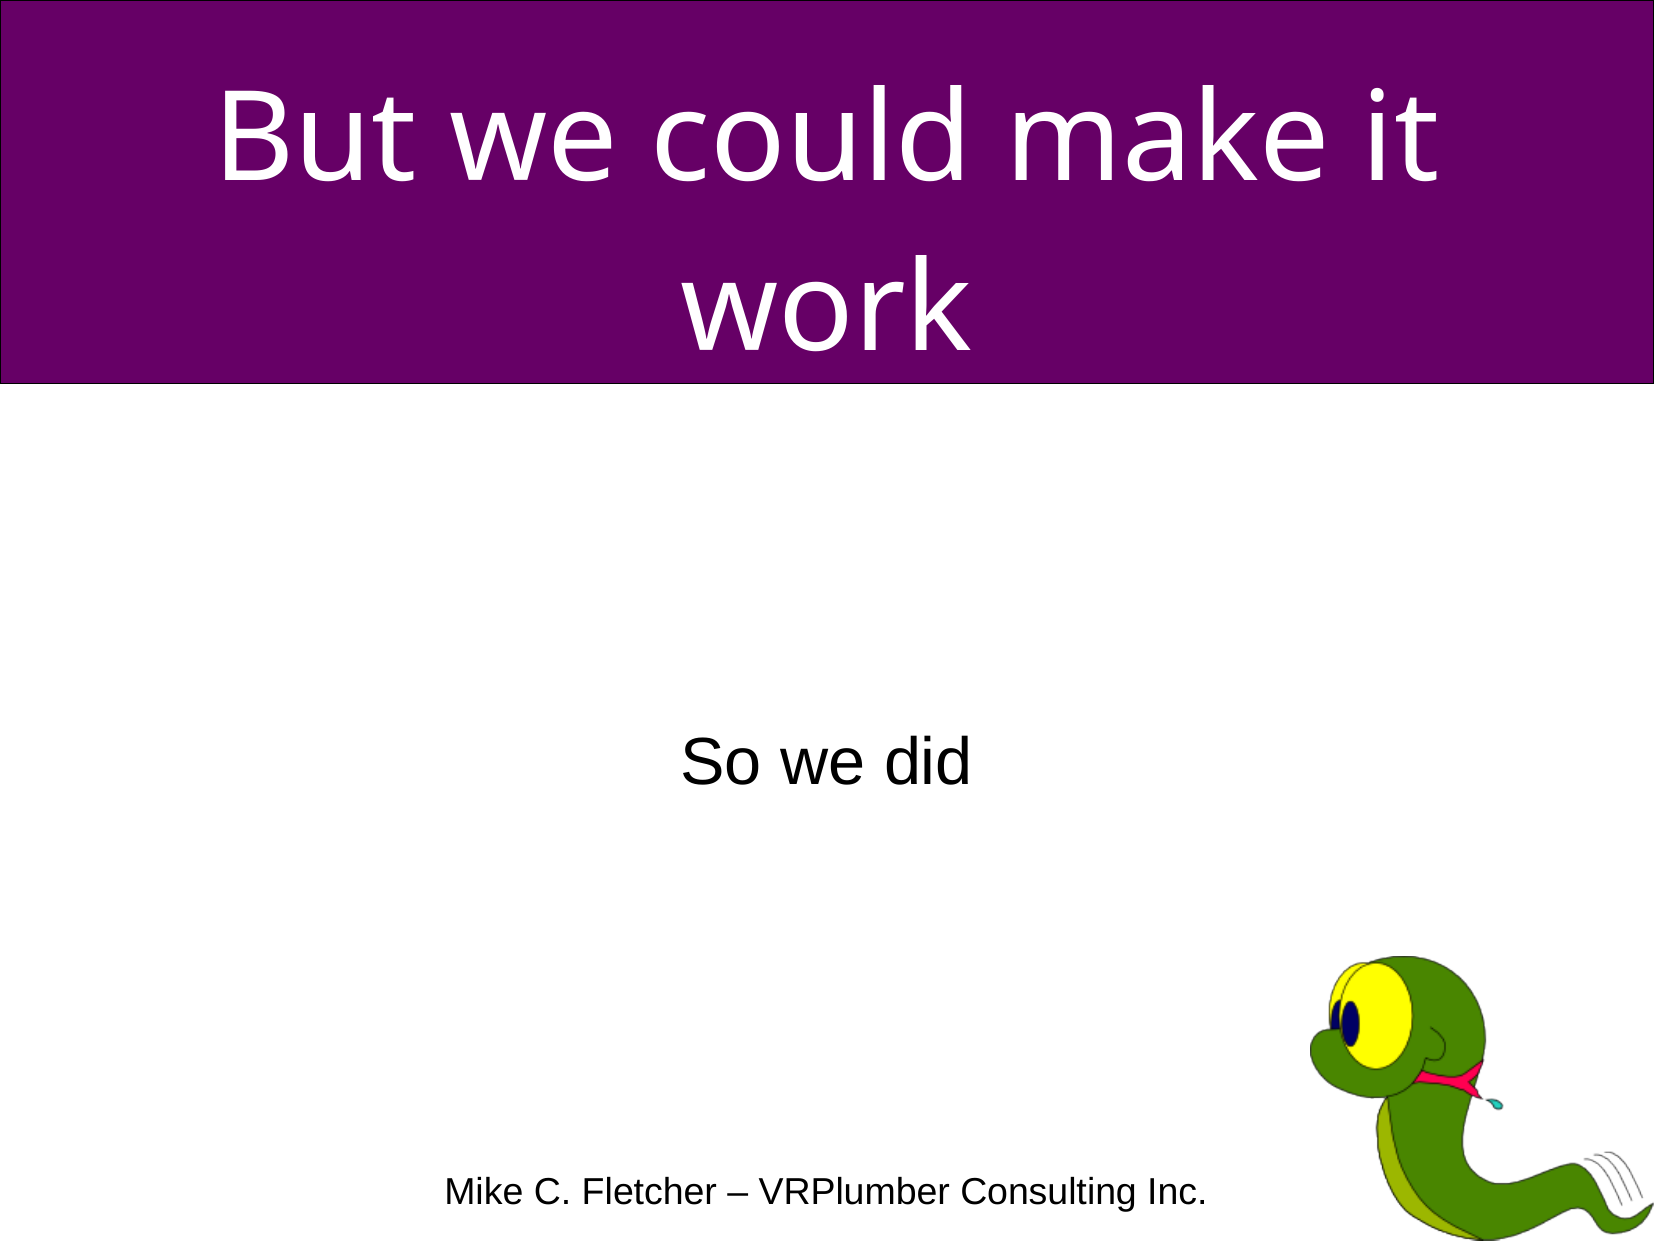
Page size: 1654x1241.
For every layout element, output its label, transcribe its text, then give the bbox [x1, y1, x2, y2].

title But we could make it work [82, 56, 1571, 377]
subtitle So we did [82, 420, 1571, 1102]
picture [1310, 956, 1654, 1241]
